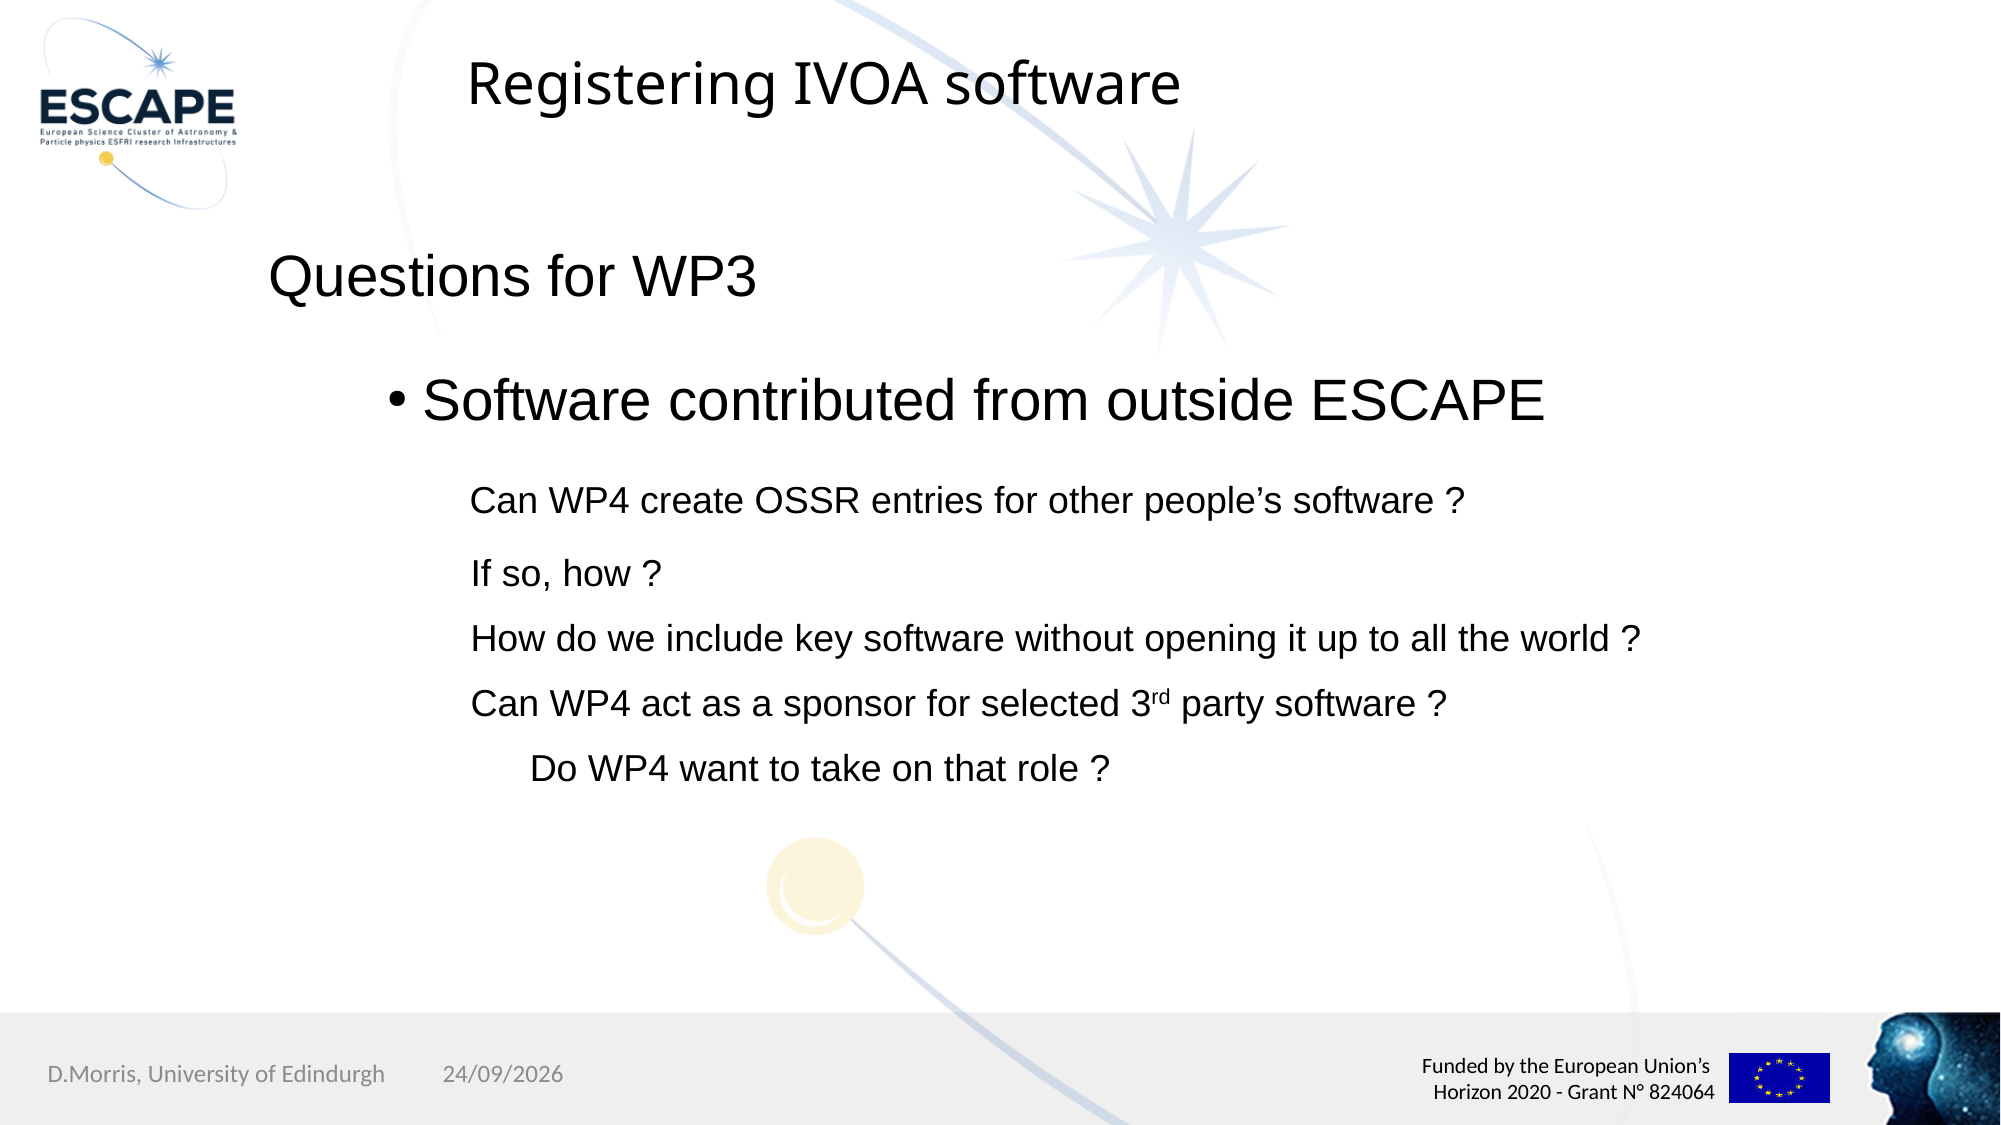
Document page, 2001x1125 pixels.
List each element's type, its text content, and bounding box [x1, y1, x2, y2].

text_box Questions for WP3 [253, 236, 774, 317]
footer D.Morris, University of Edindurgh [32, 1042, 414, 1103]
text_box Can WP4 create OSSR entries for other people’s software ? [454, 472, 1481, 530]
text_box If so, how ? [455, 545, 678, 603]
picture [0, 0, 2001, 1125]
slide_number 15/04/2021 [427, 1042, 684, 1103]
text_box Software contributed from outside ESCAPE [372, 360, 1584, 441]
text_box Do WP4 want to take on that role ? [515, 740, 1170, 799]
title Registering IVOA software [450, 11, 1647, 150]
text_box How do we include key software without opening it up to all the world ? [455, 610, 1730, 668]
text_box Can WP4 act as a sponsor for selected 3rd party software ? [455, 675, 1463, 734]
